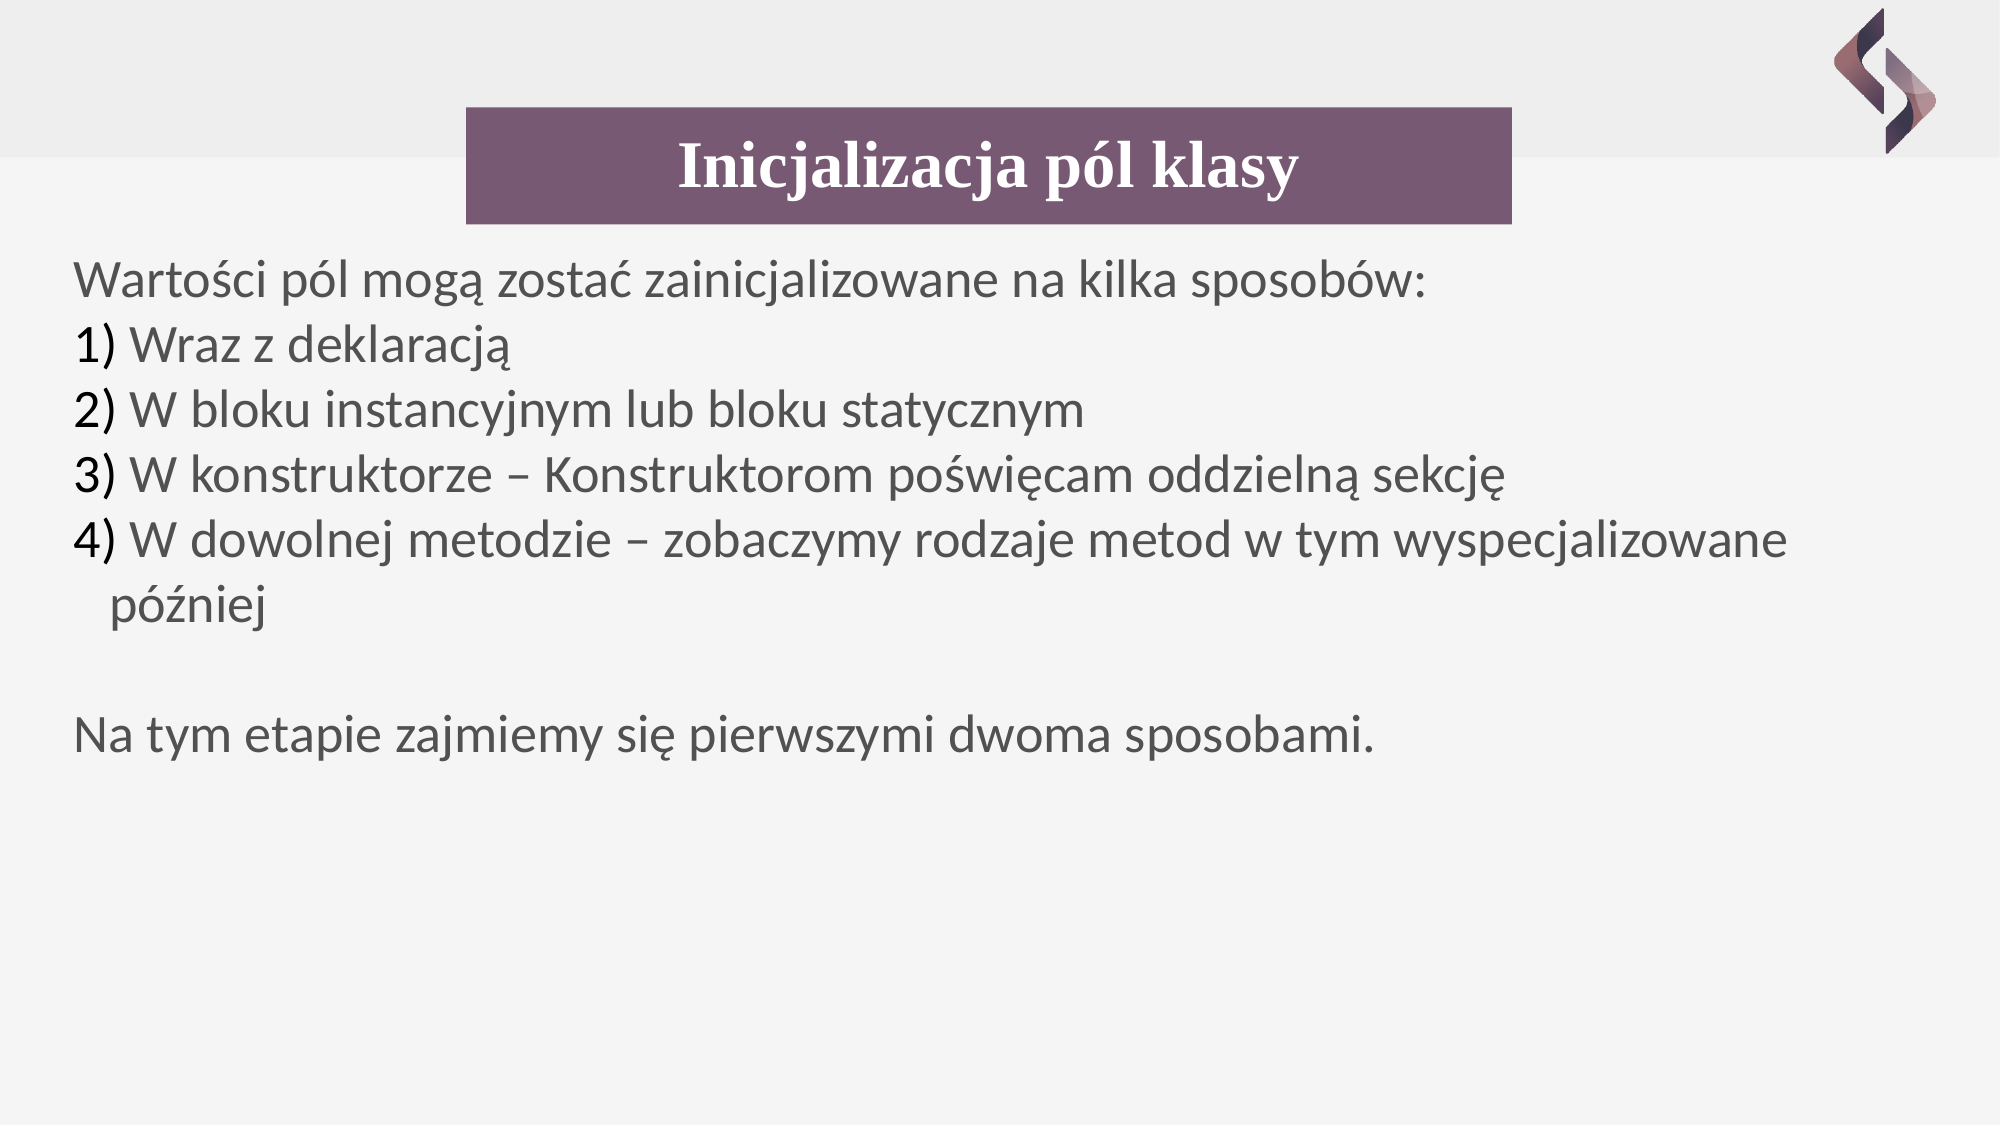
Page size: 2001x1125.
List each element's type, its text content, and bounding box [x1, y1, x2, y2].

text_box Wartości pól mogą zostać zainicjalizowane na kilka sposobów: Wraz z deklaracją W bloku instancyjnym lub bloku statycznym W konstruktorze – Konstruktorom poświęcam oddzielną sekcję W dowolnej metodzie – zobaczymy rodzaje metod w tym wyspecjalizowane później Na tym etapie zajmiemy się pierwszymi dwoma sposobami. [59, 236, 1973, 981]
text_box Inicjalizacja pól klasy [466, 107, 1512, 225]
picture [1787, 0, 2001, 166]
